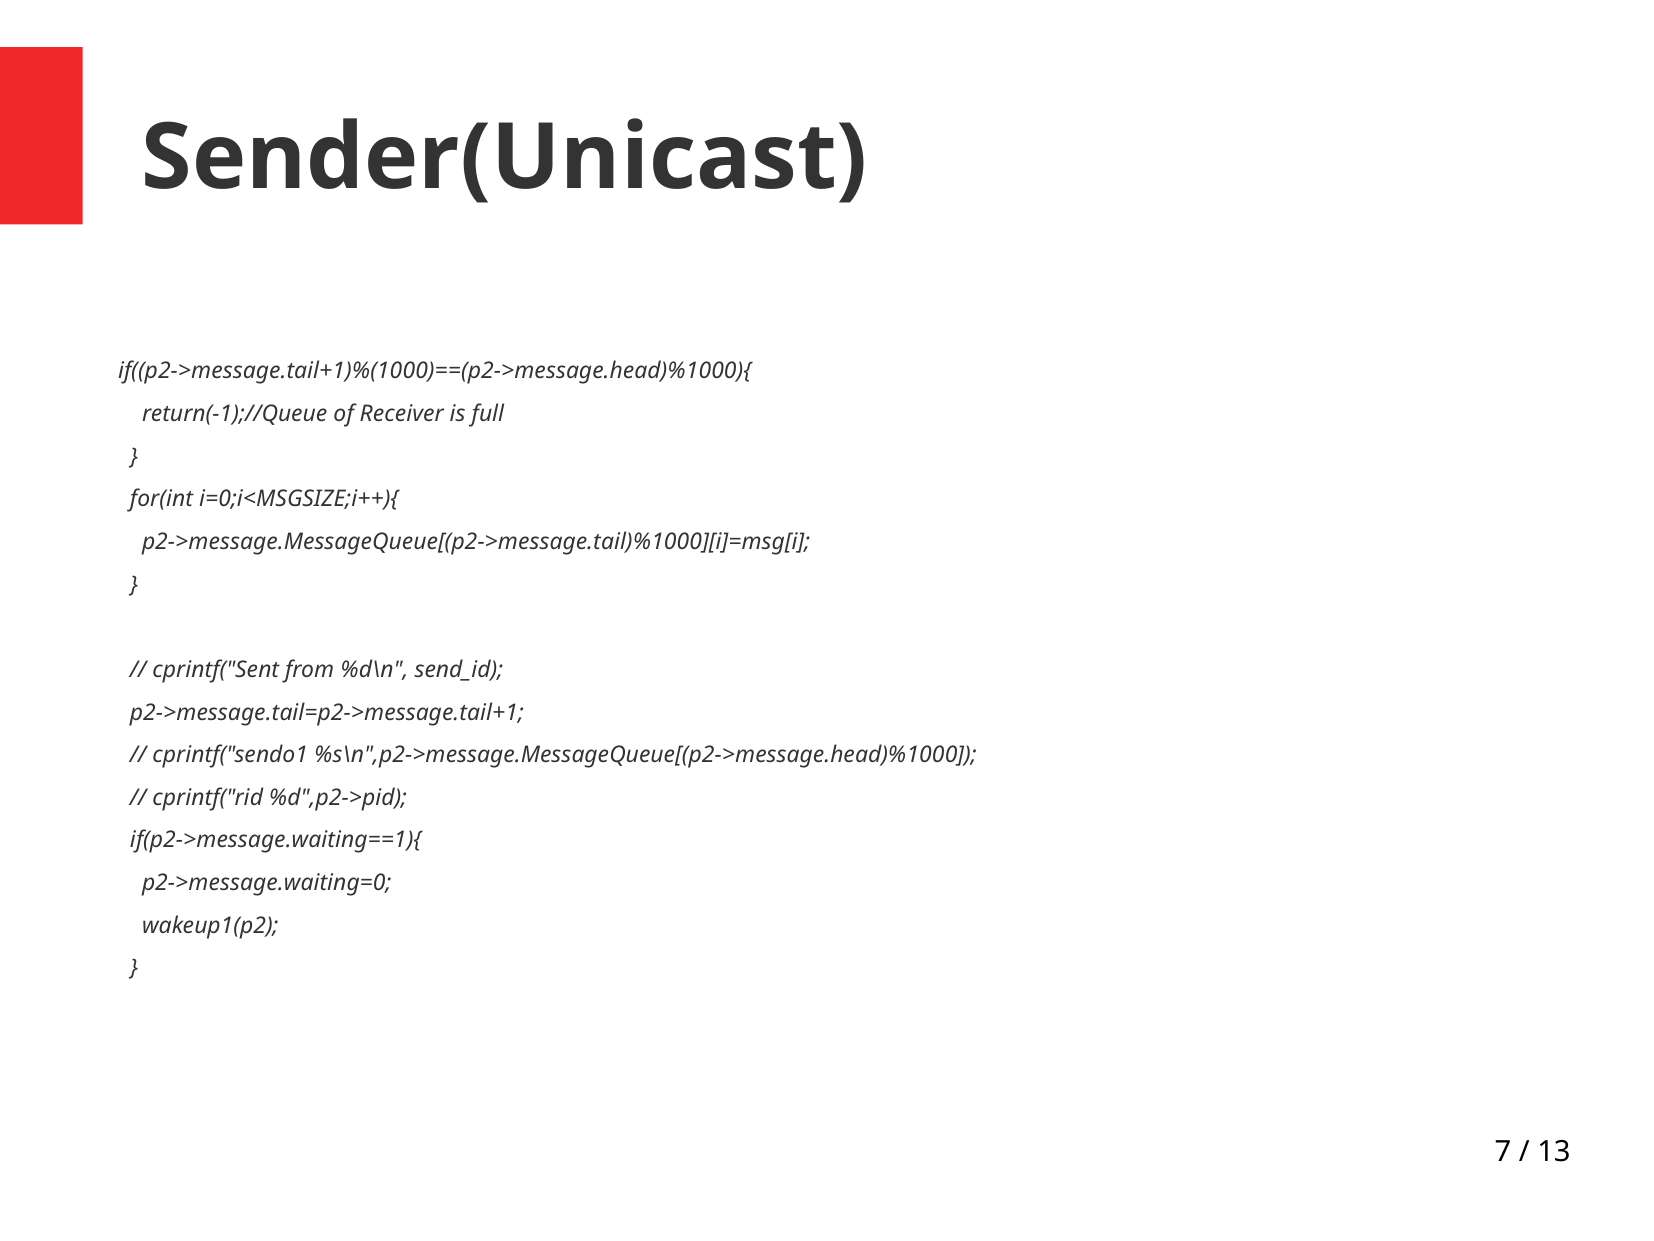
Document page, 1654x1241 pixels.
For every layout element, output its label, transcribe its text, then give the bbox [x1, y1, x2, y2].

list if((p2->message.tail+1)%(1000)==(p2->message.head)%1000){ return(-1);//Queue of Receiver is full } for(int i=0;i<MSGSIZE;i++){ p2->message.MessageQueue[(p2->message.tail)%1000][i]=msg[i]; } // cprintf("Sent from %d\n", send_id); p2->message.tail=p2->message.tail+1; // cprintf("sendo1 %s\n",p2->message.MessageQueue[(p2->message.head)%1000]); // cprintf("rid %d",p2->pid); if(p2->message.waiting==1){ p2->message.waiting=0; wakeup1(p2); } [118, 354, 1536, 1074]
title Sender(Unicast) [118, 49, 1571, 257]
